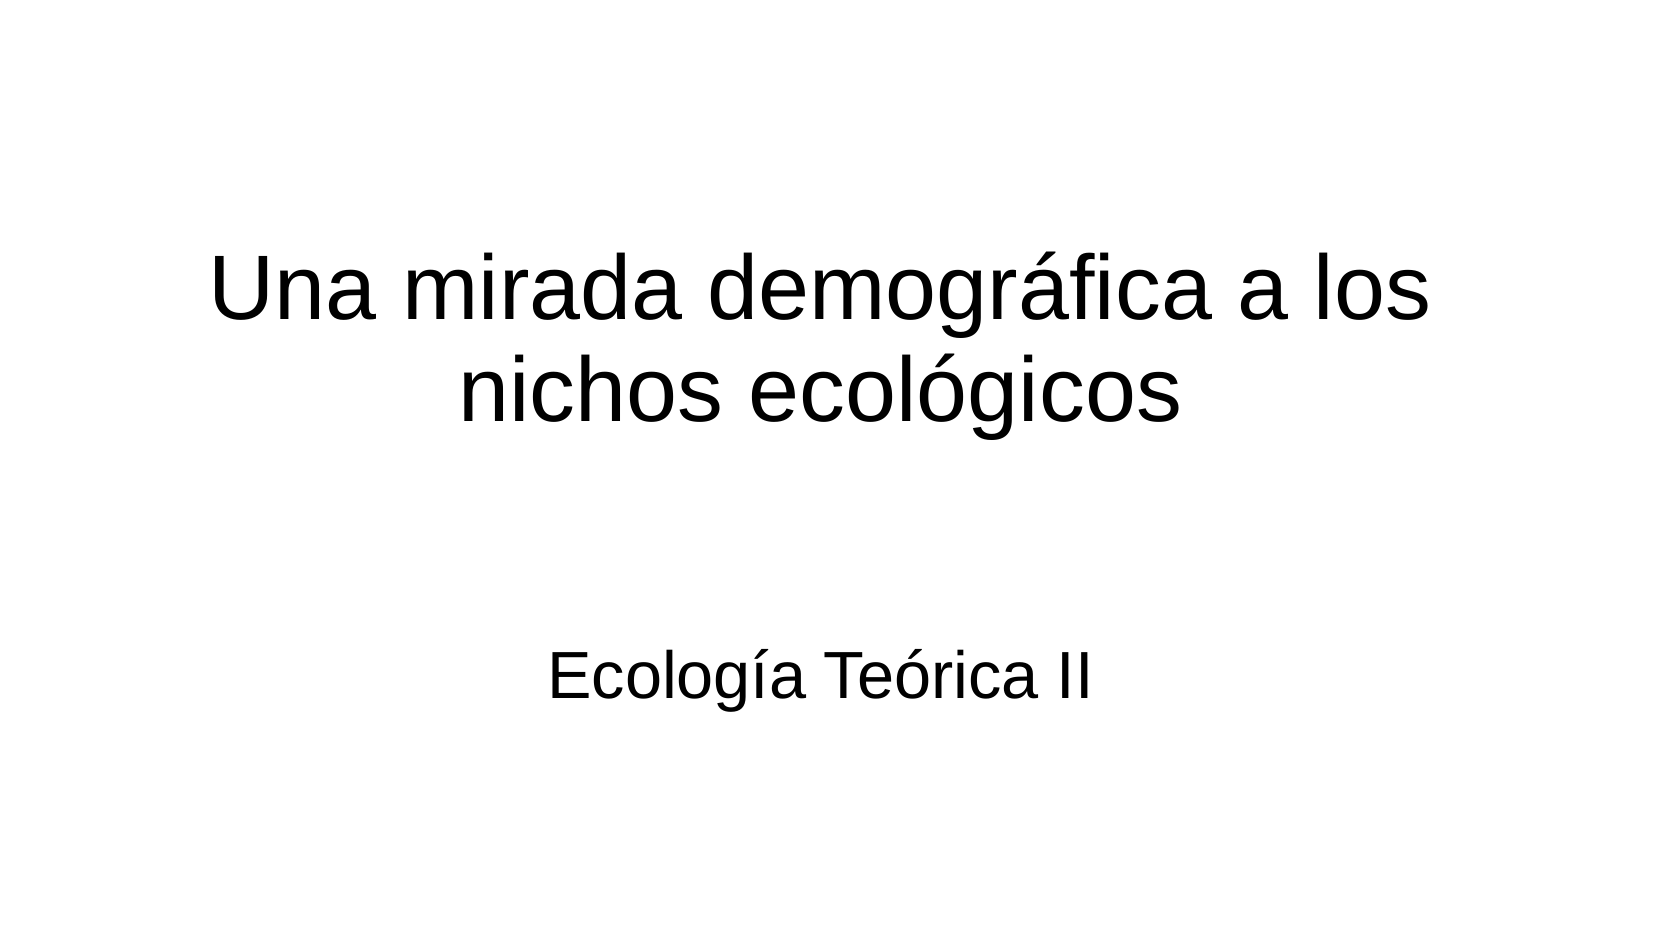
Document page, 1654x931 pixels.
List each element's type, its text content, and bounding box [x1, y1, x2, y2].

subtitle Ecología Teórica II [76, 583, 1565, 768]
title Una mirada demográfica a los nichos ecológicos [76, 236, 1565, 442]
